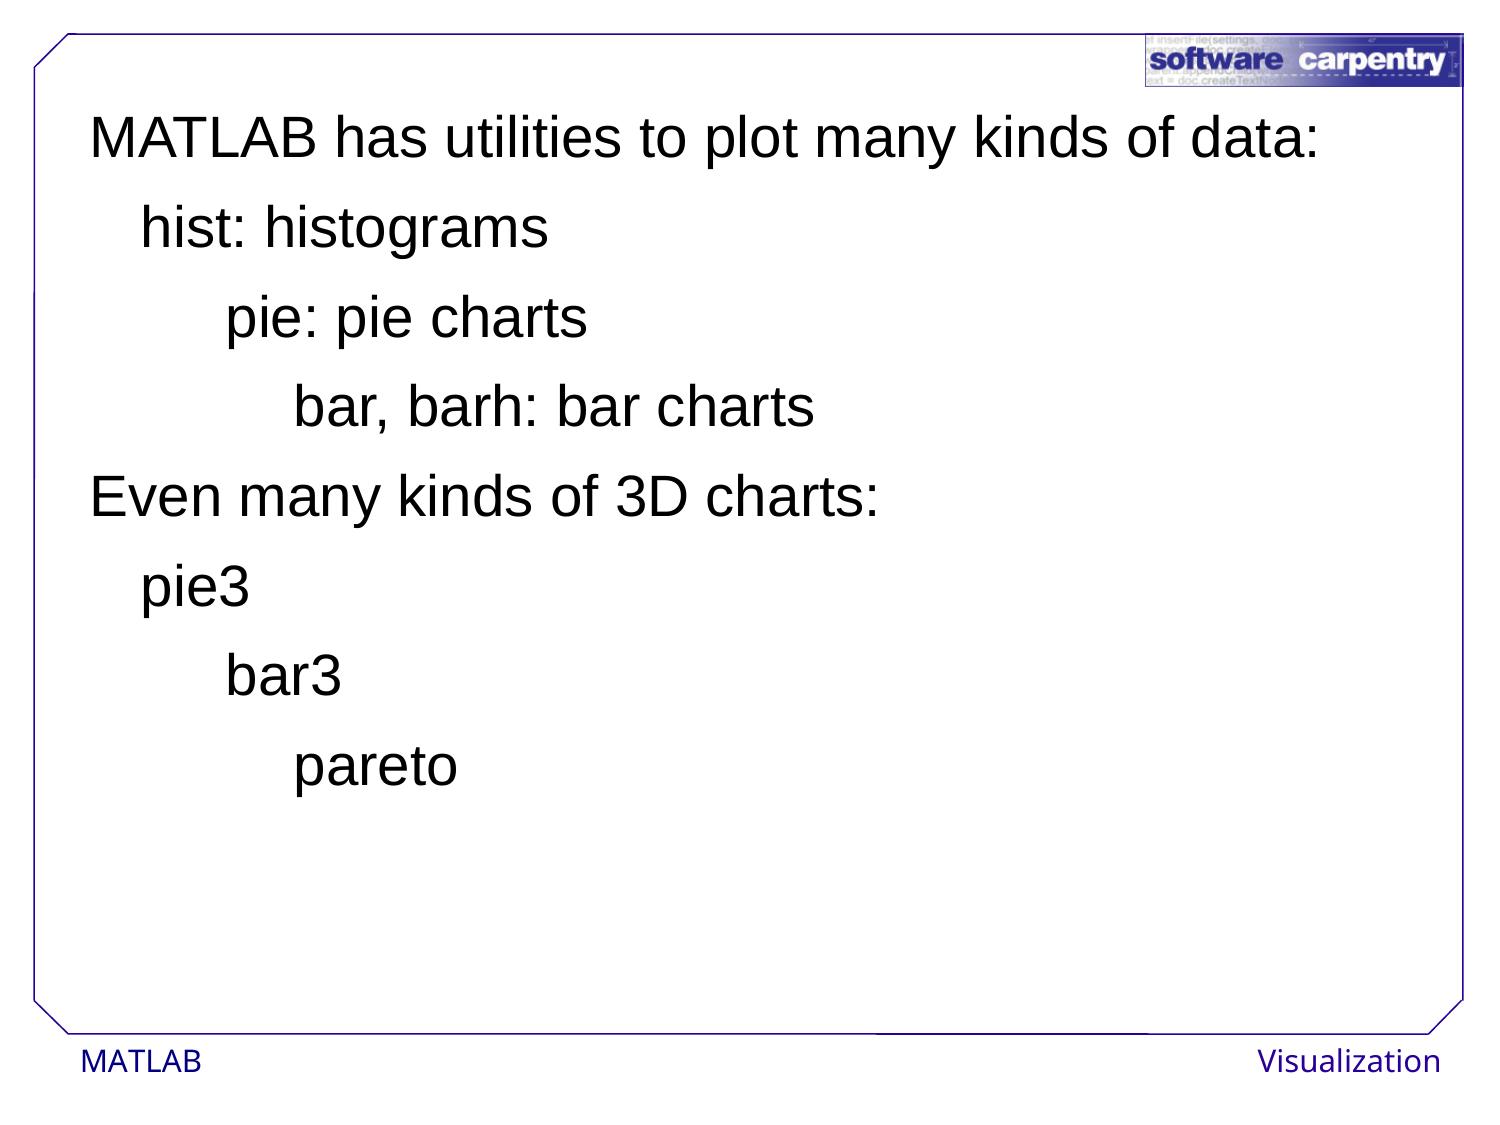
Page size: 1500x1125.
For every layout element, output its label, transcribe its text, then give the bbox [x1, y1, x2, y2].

picture [1145, 33, 1464, 87]
list MATLAB has utilities to plot many kinds of data: hist: histograms pie: pie charts bar, barh: bar charts Even many kinds of 3D charts: pie3 bar3 pareto [75, 99, 1363, 1013]
